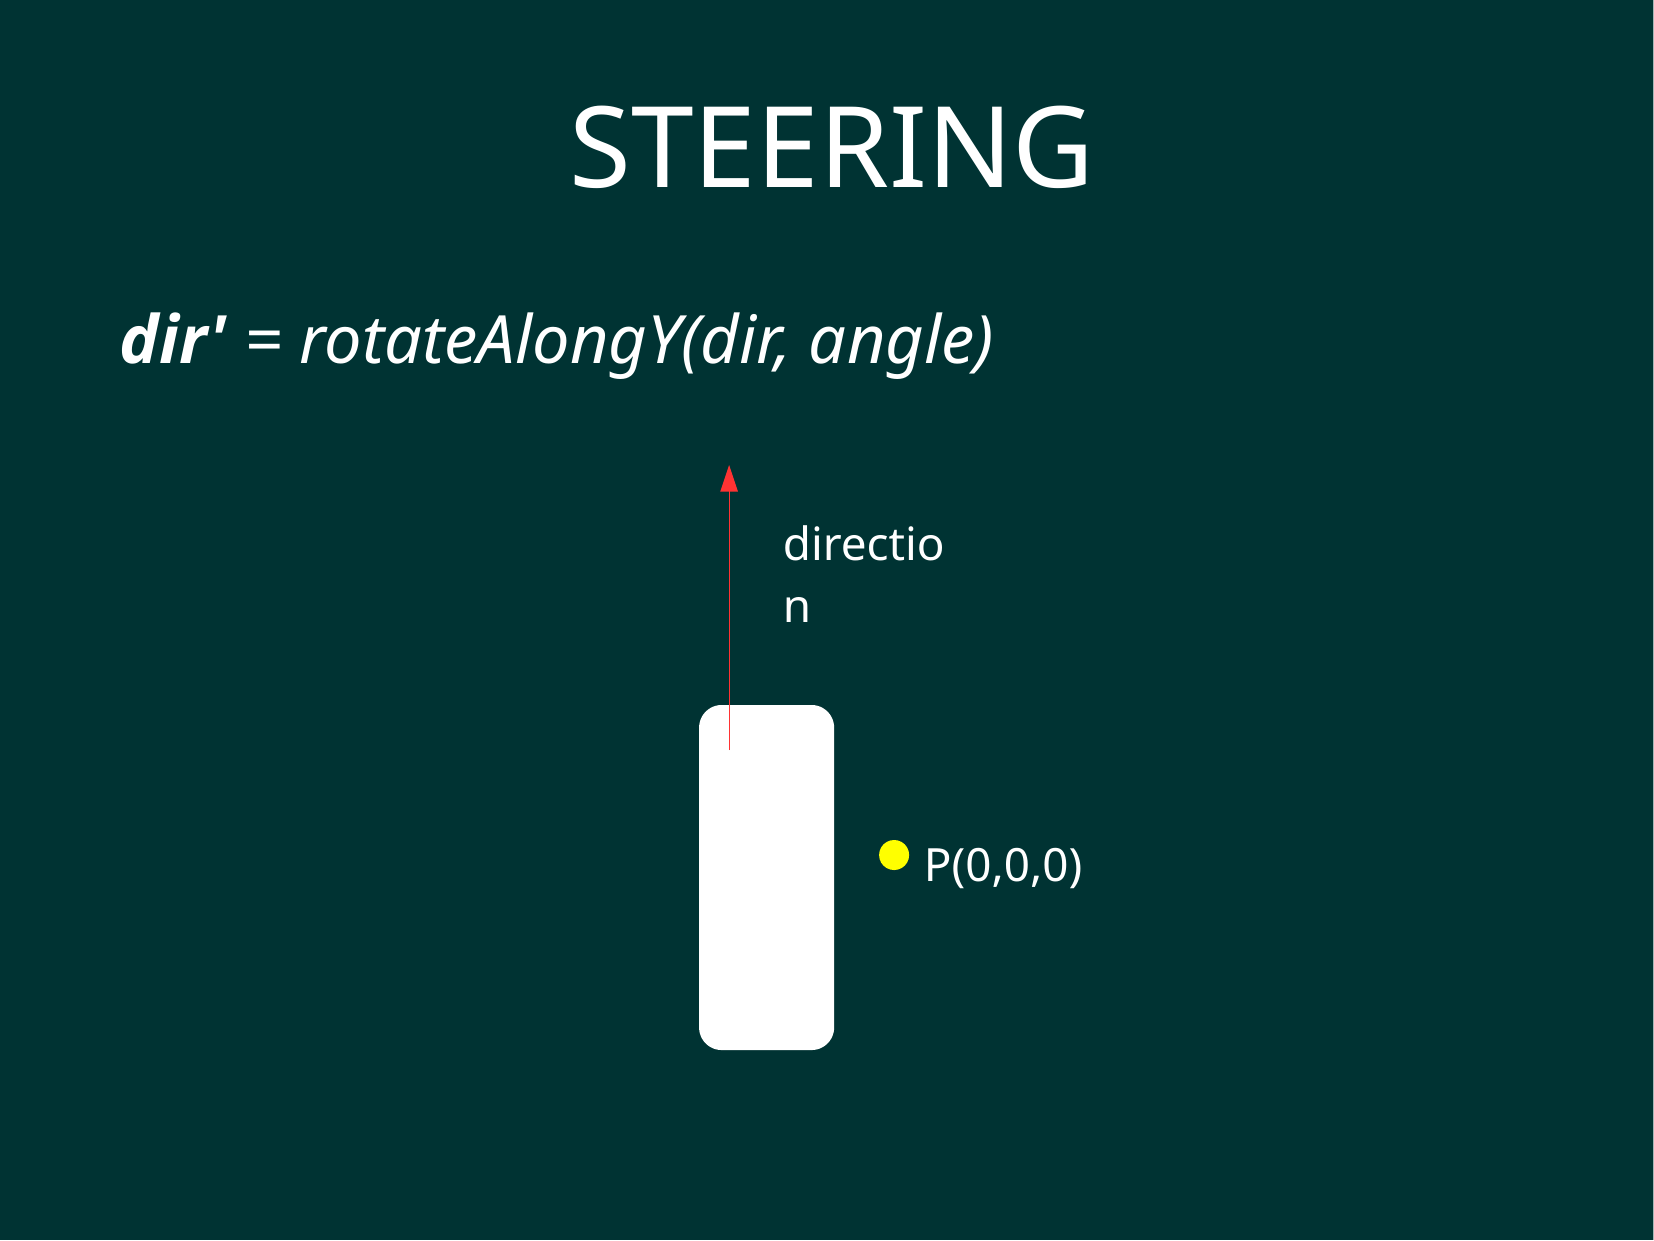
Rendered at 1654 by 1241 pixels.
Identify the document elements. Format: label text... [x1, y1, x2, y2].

text_box dir' = rotateAlongY(dir, angle) [105, 285, 985, 375]
text_box [879, 840, 909, 871]
text_box P(0,0,0) [909, 825, 1096, 892]
text_box direction [768, 503, 985, 571]
text_box [699, 705, 835, 1051]
text_box STEERING [555, 60, 1081, 202]
